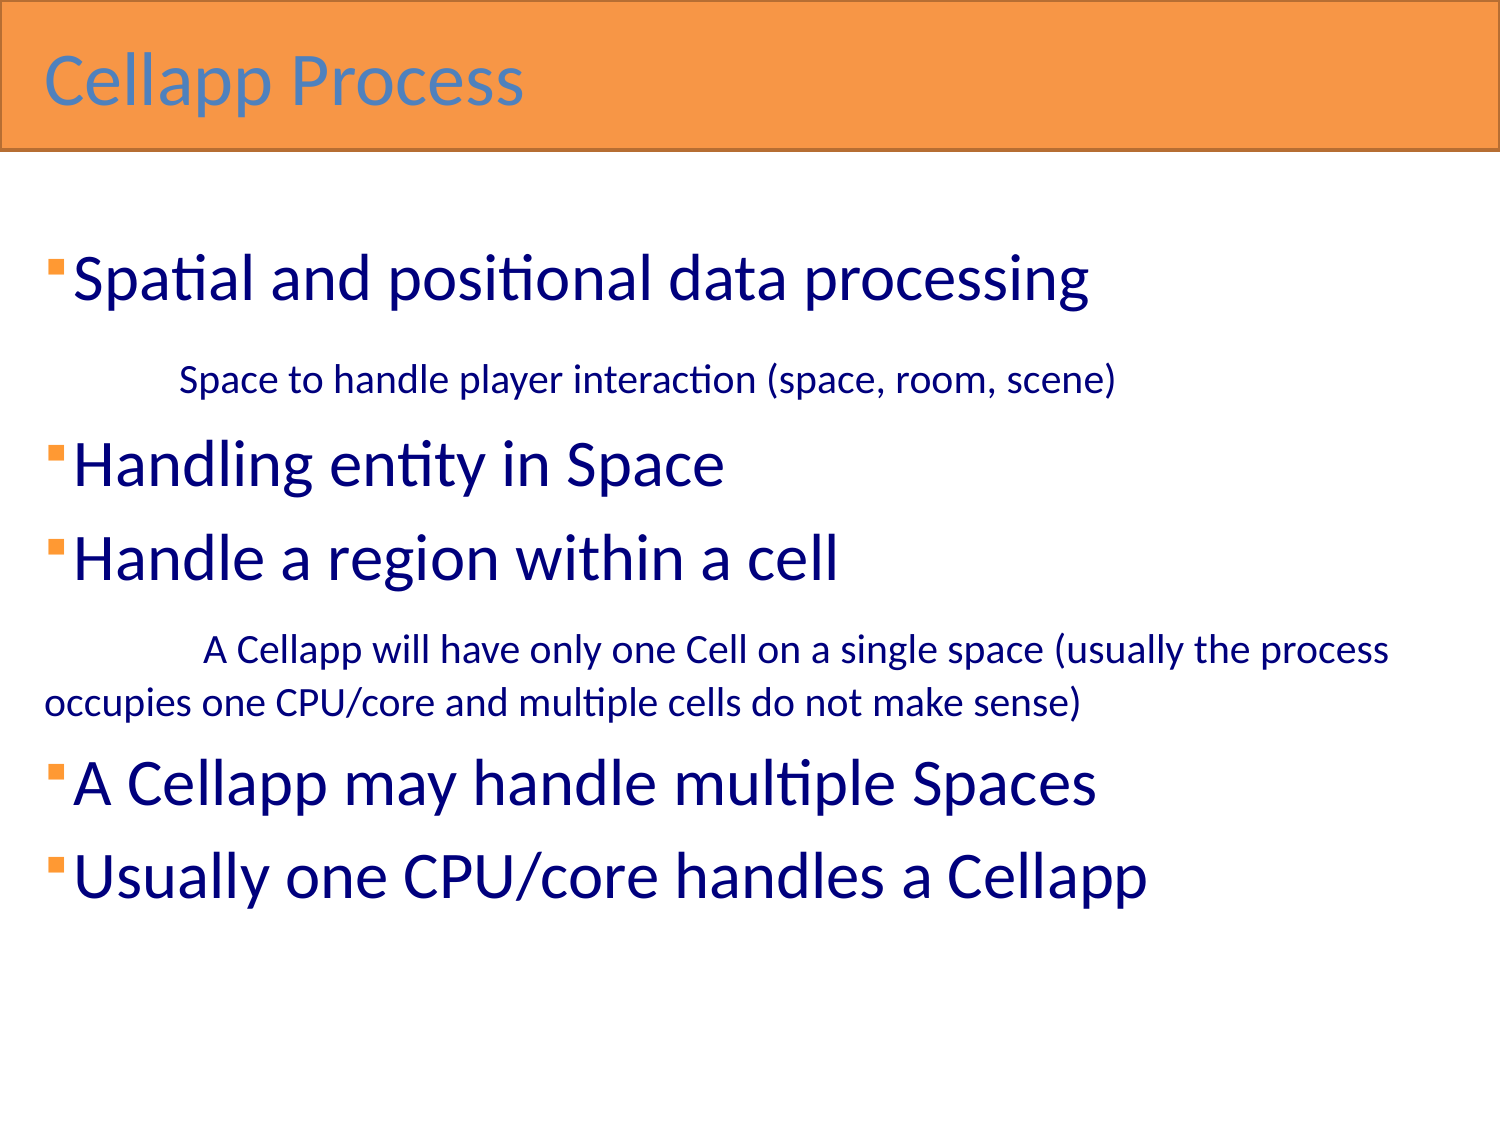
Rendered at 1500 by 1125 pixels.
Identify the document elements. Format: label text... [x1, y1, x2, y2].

text_box Spatial and positional data processing Space to handle player interaction (space, room, scene) Handling entity in Space Handle a region within a cell A Cellapp will have only one Cell on a single space (usually the process occupies one CPU/core and multiple cells do not make sense) A Cellapp may handle multiple Spaces Usually one CPU/core handles a Cellapp [35, 231, 1471, 1125]
title Cellapp Process [29, 21, 1188, 129]
text_box [0, 0, 1500, 150]
